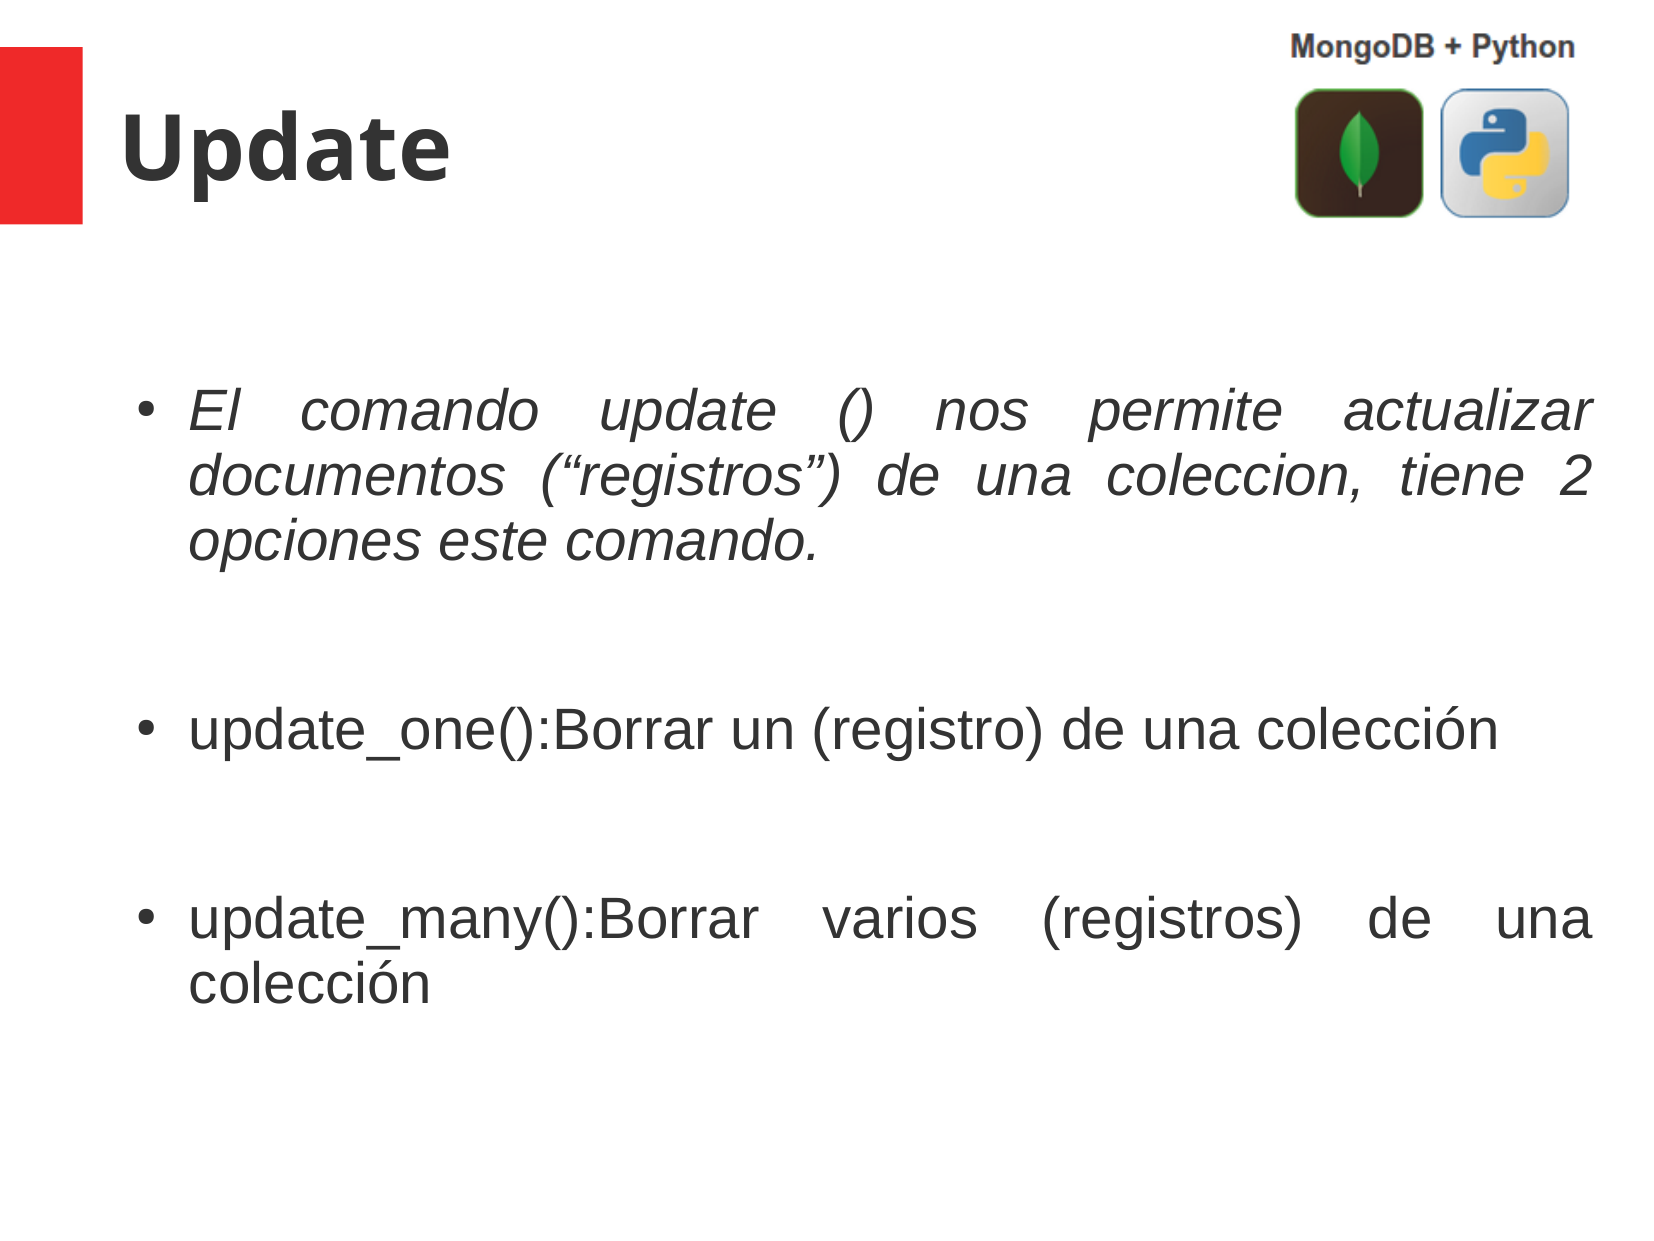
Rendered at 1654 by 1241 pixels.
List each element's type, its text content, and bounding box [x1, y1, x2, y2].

title Update [118, 52, 1170, 237]
list El comando update () nos permite actualizar documentos (“registros”) de una coleccion, tiene 2 opciones este comando. update_one():Borrar un (registro) de una colección update_many():Borrar varios (registros) de una colección [118, 283, 1595, 1074]
picture [1280, 20, 1583, 225]
